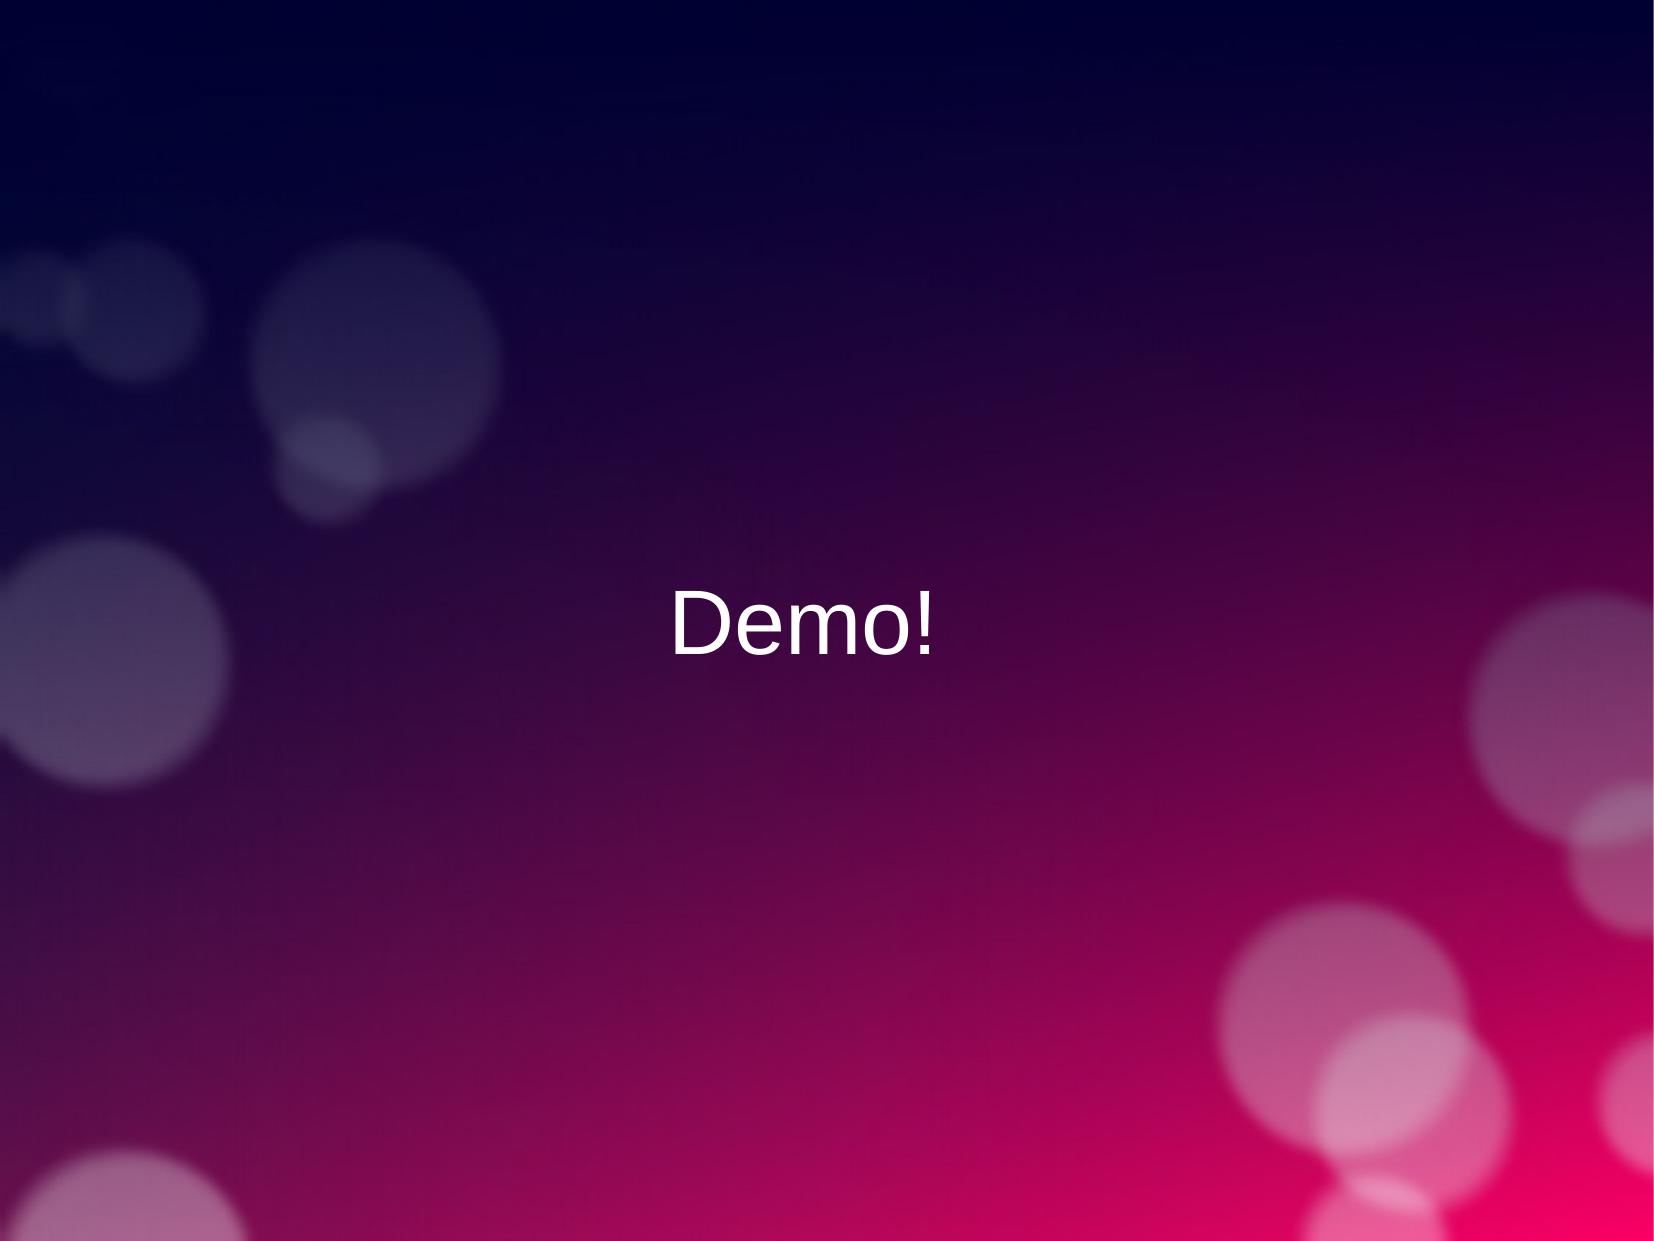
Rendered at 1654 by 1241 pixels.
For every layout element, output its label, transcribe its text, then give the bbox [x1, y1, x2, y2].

picture [0, 0, 1654, 1241]
title Demo! [59, 519, 1548, 727]
